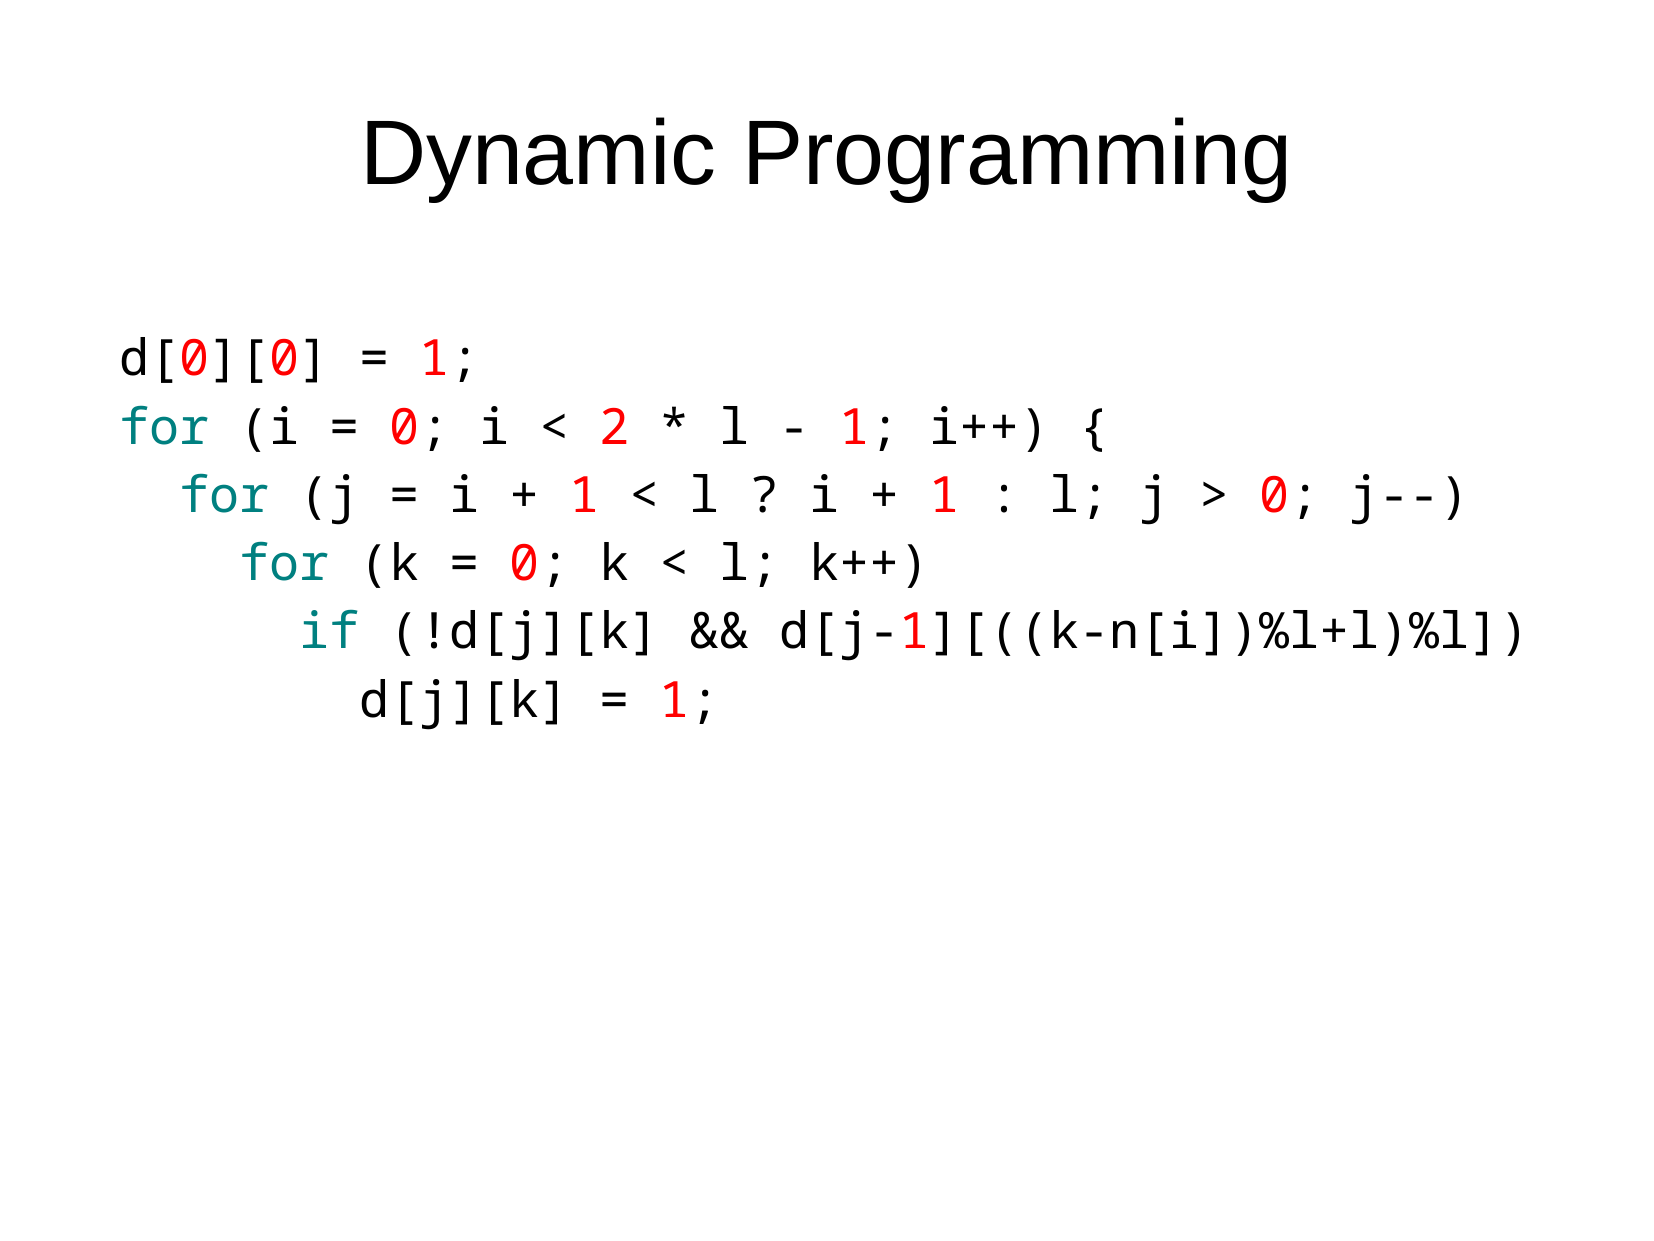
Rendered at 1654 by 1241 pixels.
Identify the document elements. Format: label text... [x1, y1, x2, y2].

text_box d[0][0] = 1; for (i = 0; i < 2 * l - 1; i++) { for (j = i + 1 < l ? i + 1 : l; j > 0; j--) for (k = 0; k < l; k++) if (!d[j][k] && d[j-1][((k-n[i])%l+l)%l]) d[j][k] = 1; [105, 315, 1545, 678]
title Dynamic Programming [82, 49, 1571, 257]
